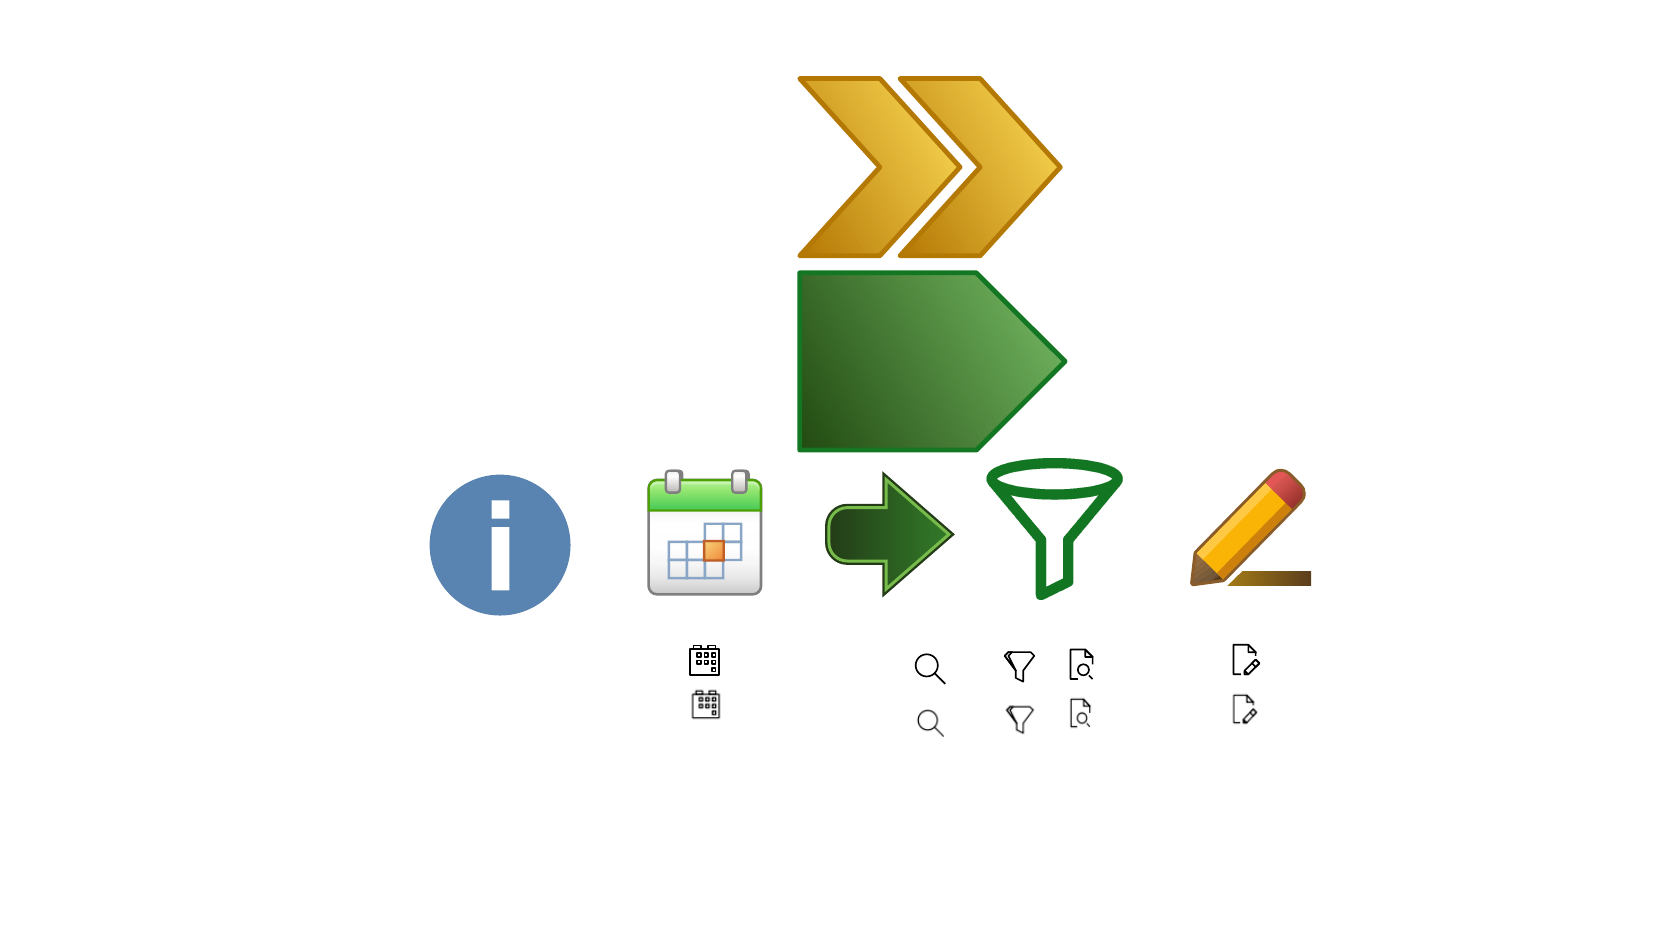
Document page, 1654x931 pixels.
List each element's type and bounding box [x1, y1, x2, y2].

text_box [675, 630, 735, 691]
picture [915, 705, 946, 740]
picture [1227, 689, 1261, 729]
picture [818, 465, 961, 604]
text_box [799, 78, 961, 256]
picture [687, 685, 725, 723]
text_box [900, 78, 1061, 256]
text_box [900, 639, 961, 699]
text_box [799, 272, 1066, 451]
text_box [430, 475, 571, 616]
text_box [990, 637, 1050, 697]
picture [1064, 693, 1096, 734]
picture [1170, 443, 1338, 611]
picture [1002, 701, 1038, 738]
picture [625, 453, 784, 611]
text_box [1215, 630, 1275, 690]
picture [983, 458, 1126, 601]
text_box [1052, 634, 1112, 694]
